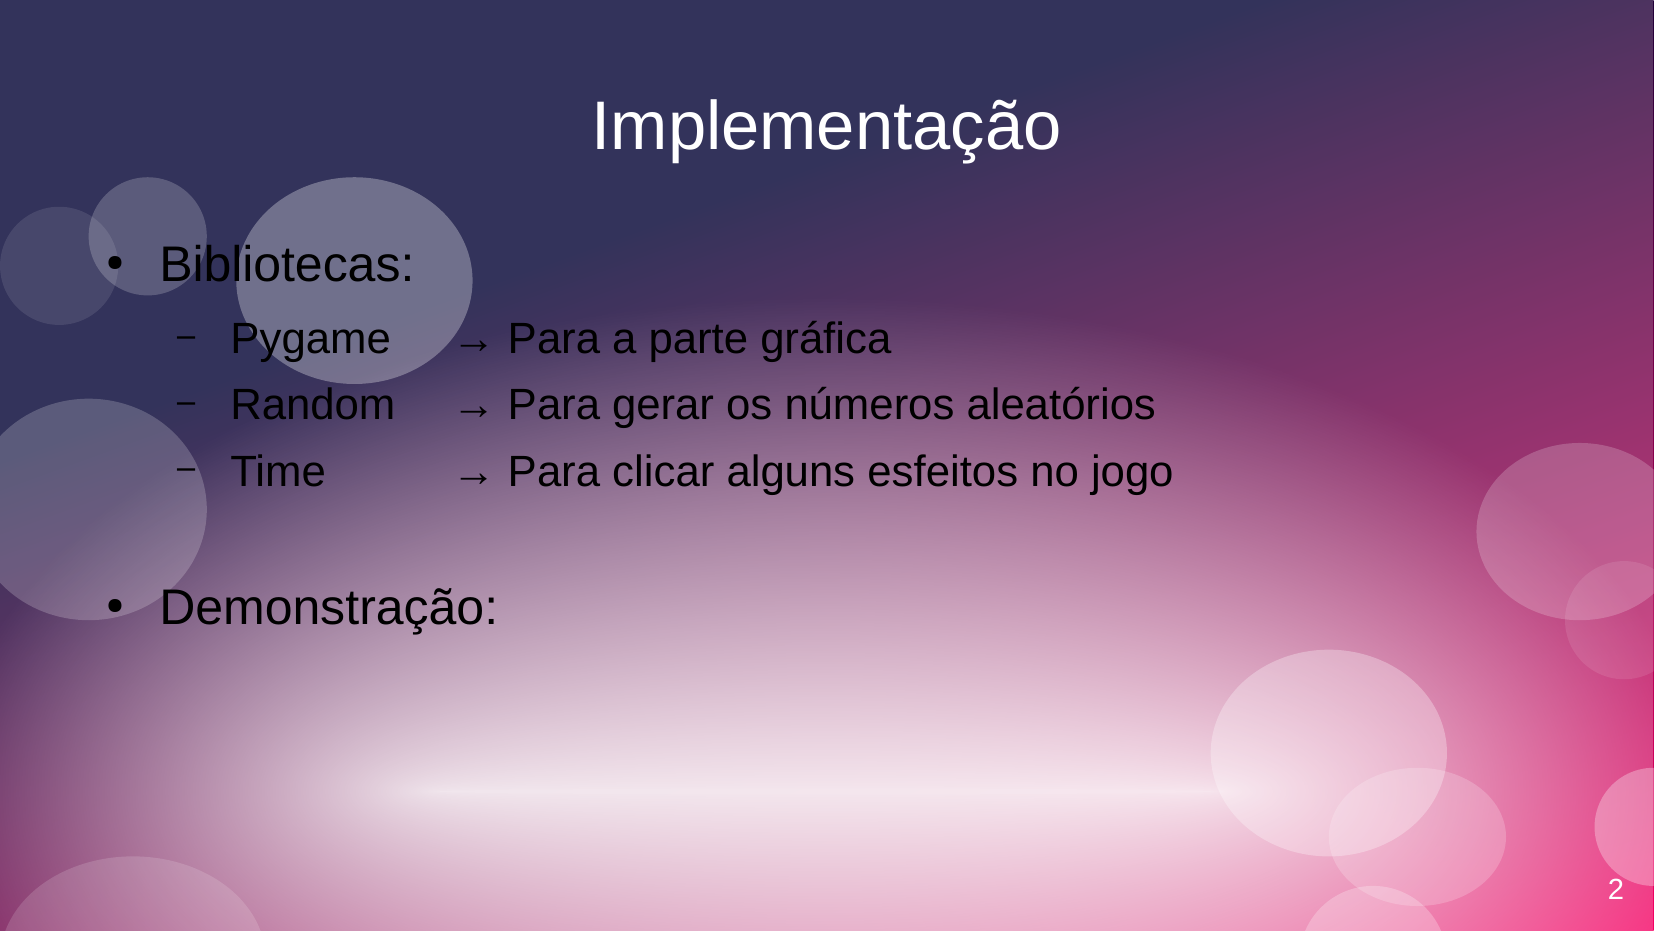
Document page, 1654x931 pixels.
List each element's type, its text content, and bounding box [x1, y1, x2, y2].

title Implementação [88, 44, 1565, 207]
list Bibliotecas: Pygame → Para a parte gráfica Random → Para gerar os números aleatórios Time → Para clicar alguns esfeitos no jogo Demonstração: [88, 236, 1565, 827]
